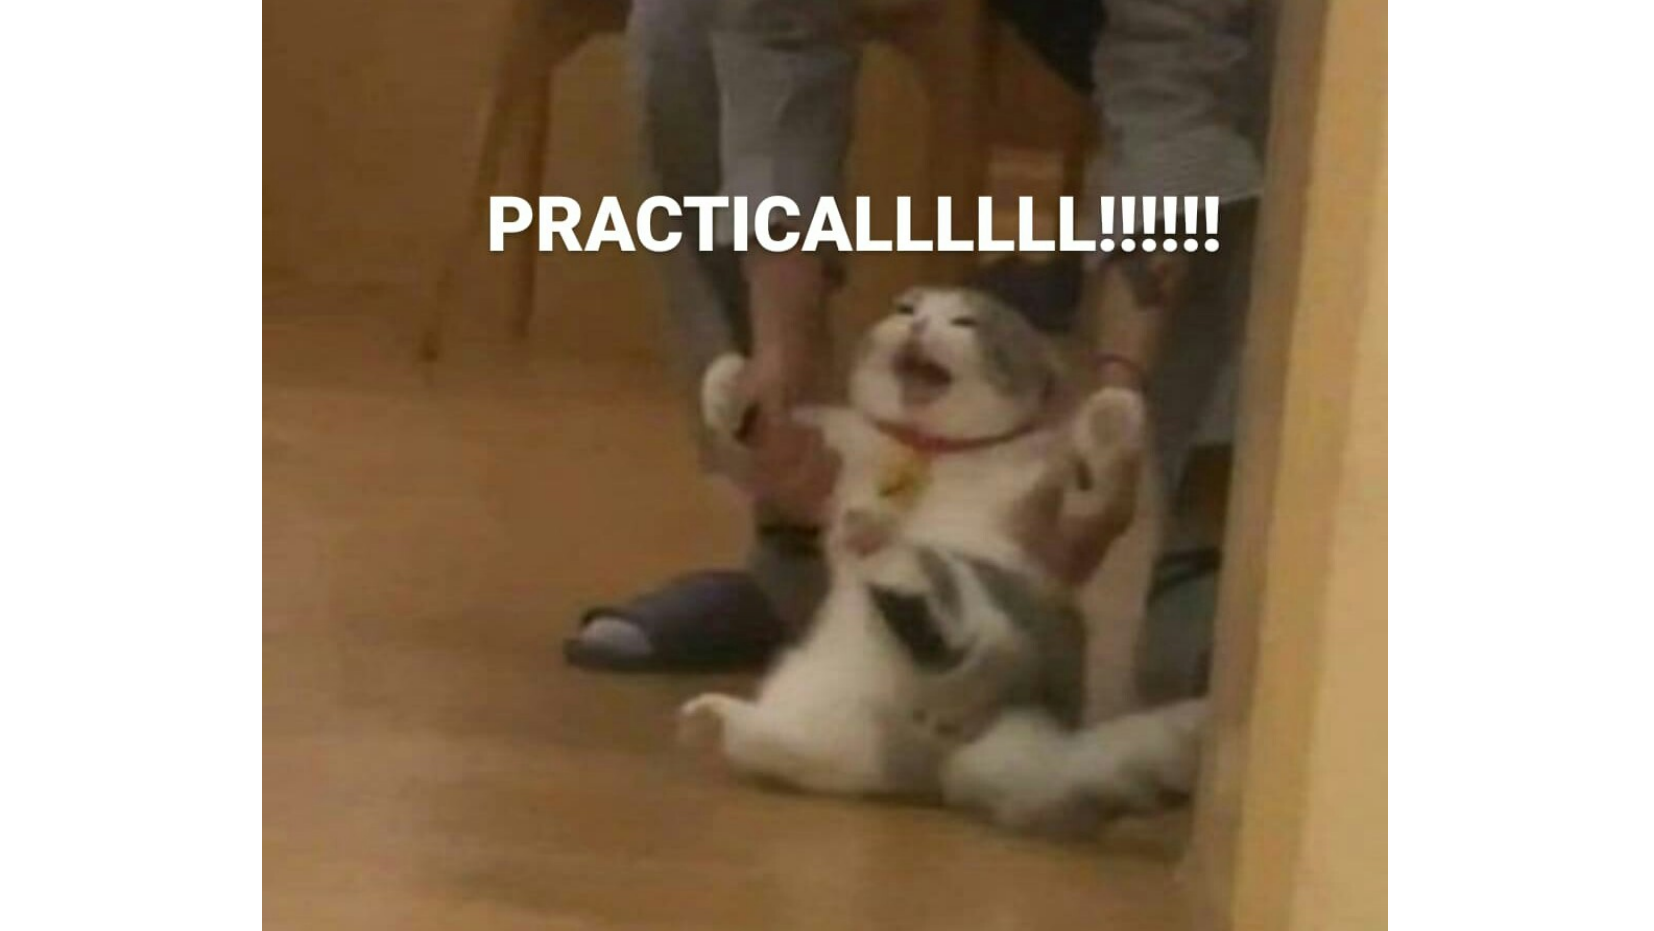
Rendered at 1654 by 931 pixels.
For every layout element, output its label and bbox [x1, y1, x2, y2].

picture [262, 0, 1388, 931]
